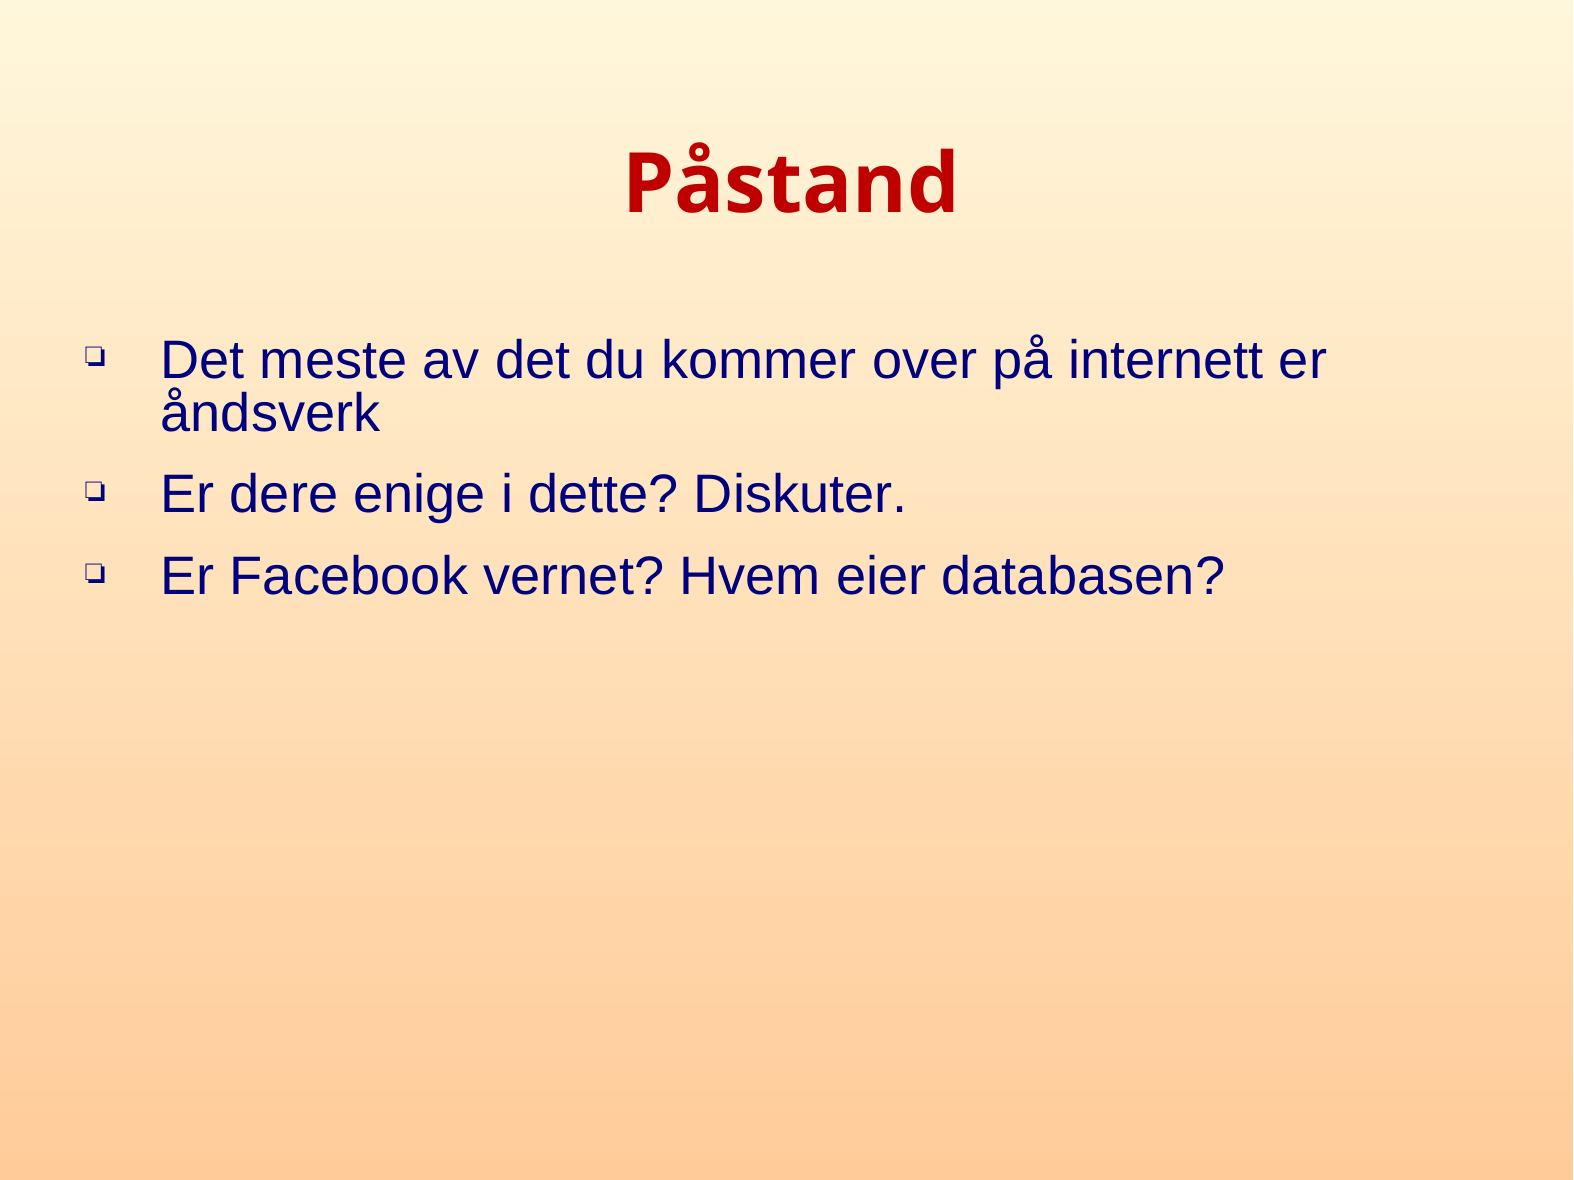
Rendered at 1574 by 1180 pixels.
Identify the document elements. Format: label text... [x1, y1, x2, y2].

list Det meste av det du kommer over på internett er åndsverk Er dere enige i dette? Diskuter. Er Facebook vernet? Hvem eier databasen? [85, 336, 1539, 1170]
title Påstand [39, 54, 1543, 309]
